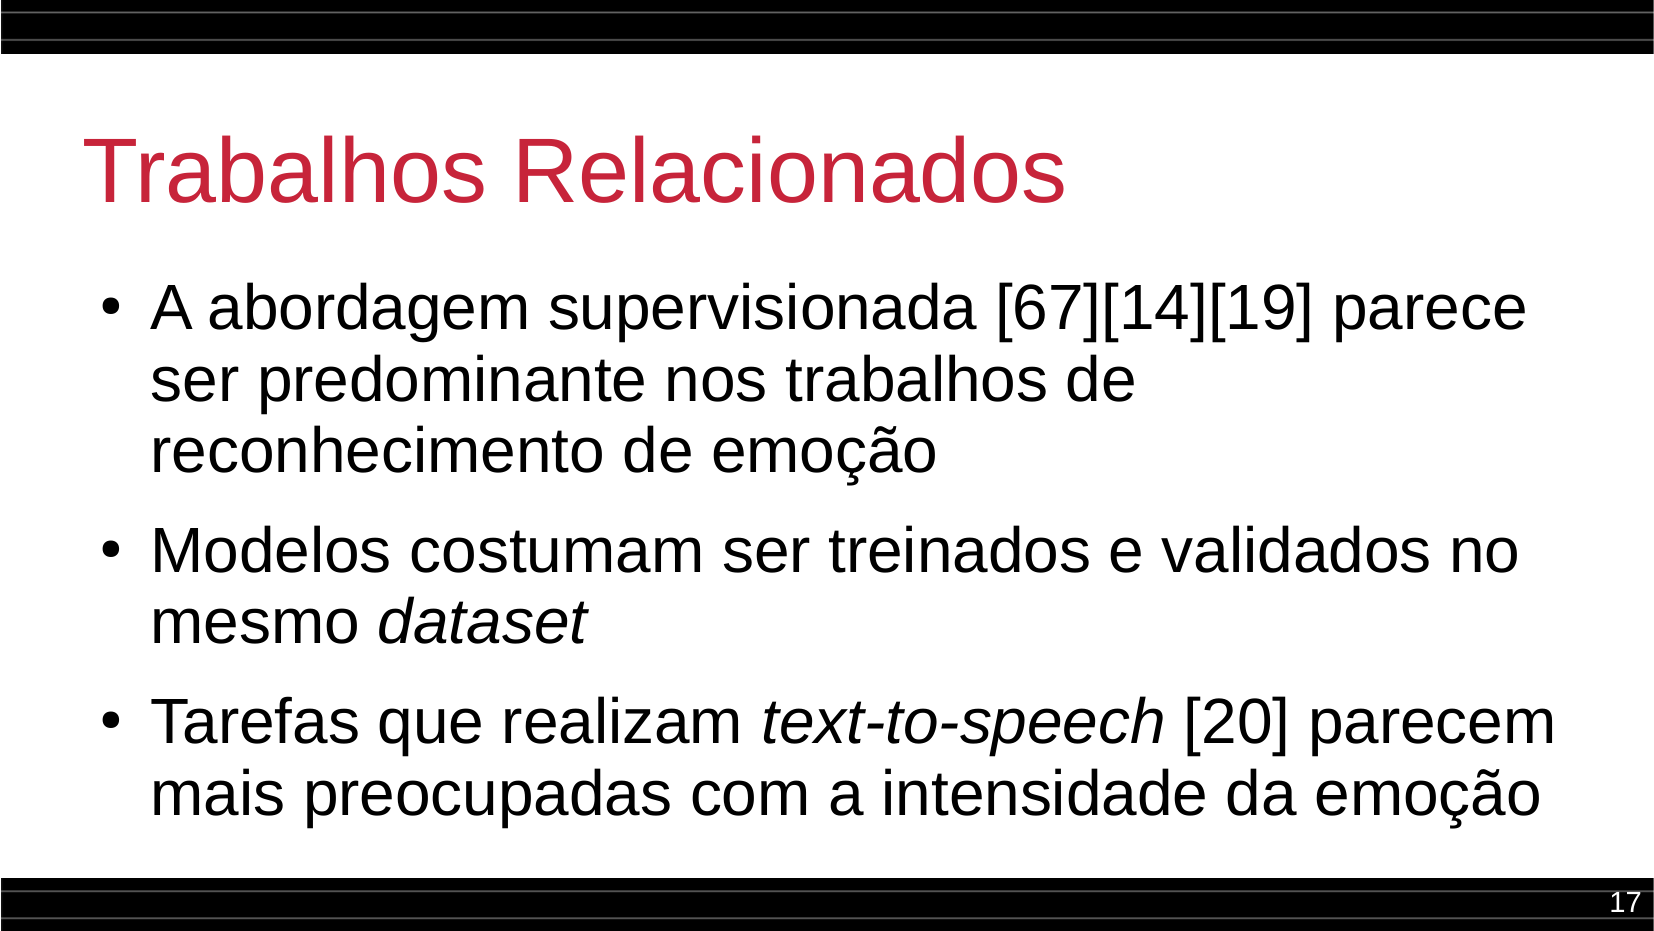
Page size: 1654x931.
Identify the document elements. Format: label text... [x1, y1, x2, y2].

list A abordagem supervisionada [67][14][19] parece ser predominante nos trabalhos de reconhecimento de emoção Modelos costumam ser treinados e validados no mesmo dataset Tarefas que realizam text-to-speech [20] parecem mais preocupadas com a intensidade da emoção [82, 271, 1571, 851]
picture [1, 0, 1654, 54]
title Trabalhos Relacionados [82, 92, 1571, 249]
picture [1, 878, 1654, 931]
